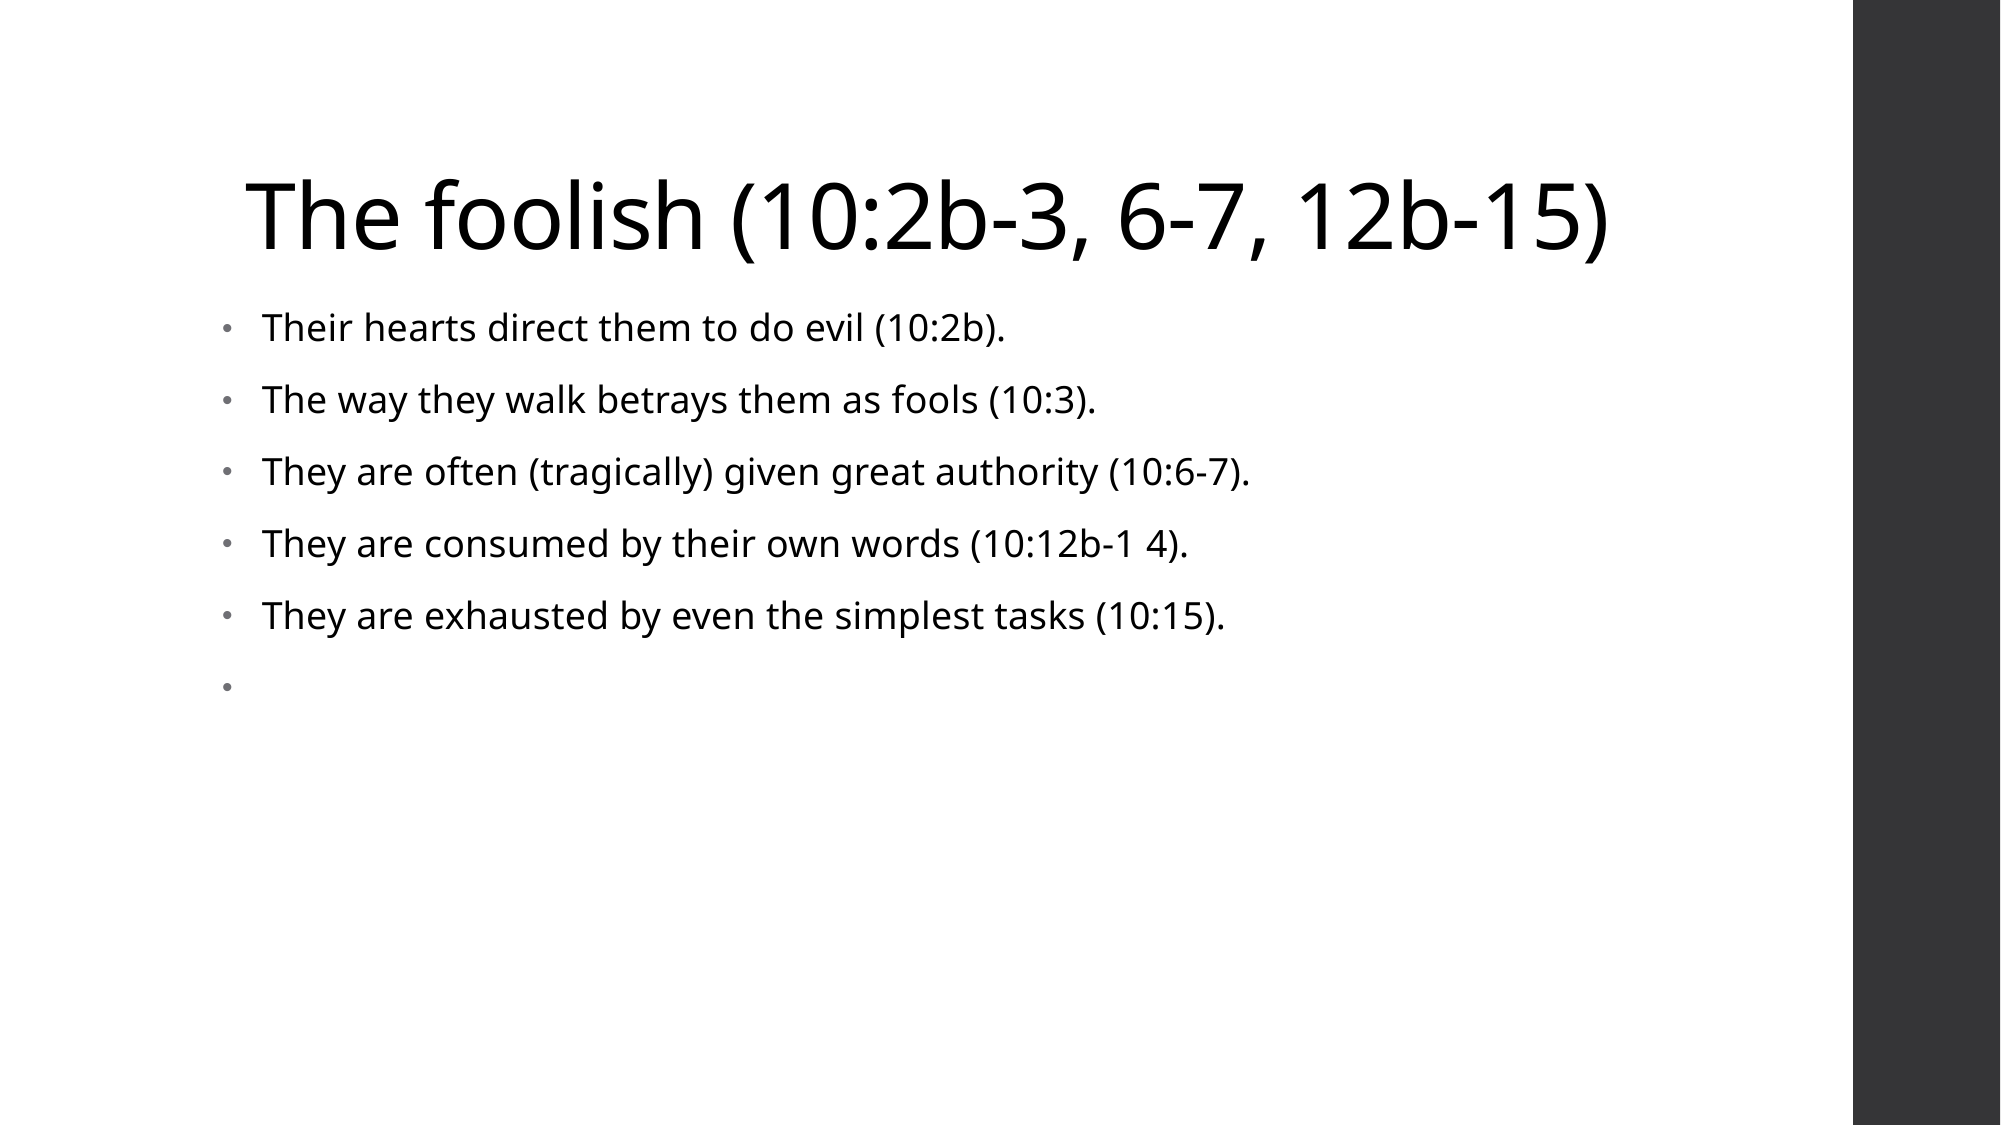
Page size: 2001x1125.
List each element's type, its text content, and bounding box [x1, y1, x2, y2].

title The foolish (10:2b-3, 6-7, 12b-15) [206, 60, 1797, 278]
list Their hearts direct them to do evil (10:2b). The way they walk betrays them as fools (10:3). They are often (tragically) given great authority (10:6-7). They are consumed by their own words (10:12b-1 4). They are exhausted by even the simplest tasks (10:15). [206, 299, 1617, 1014]
